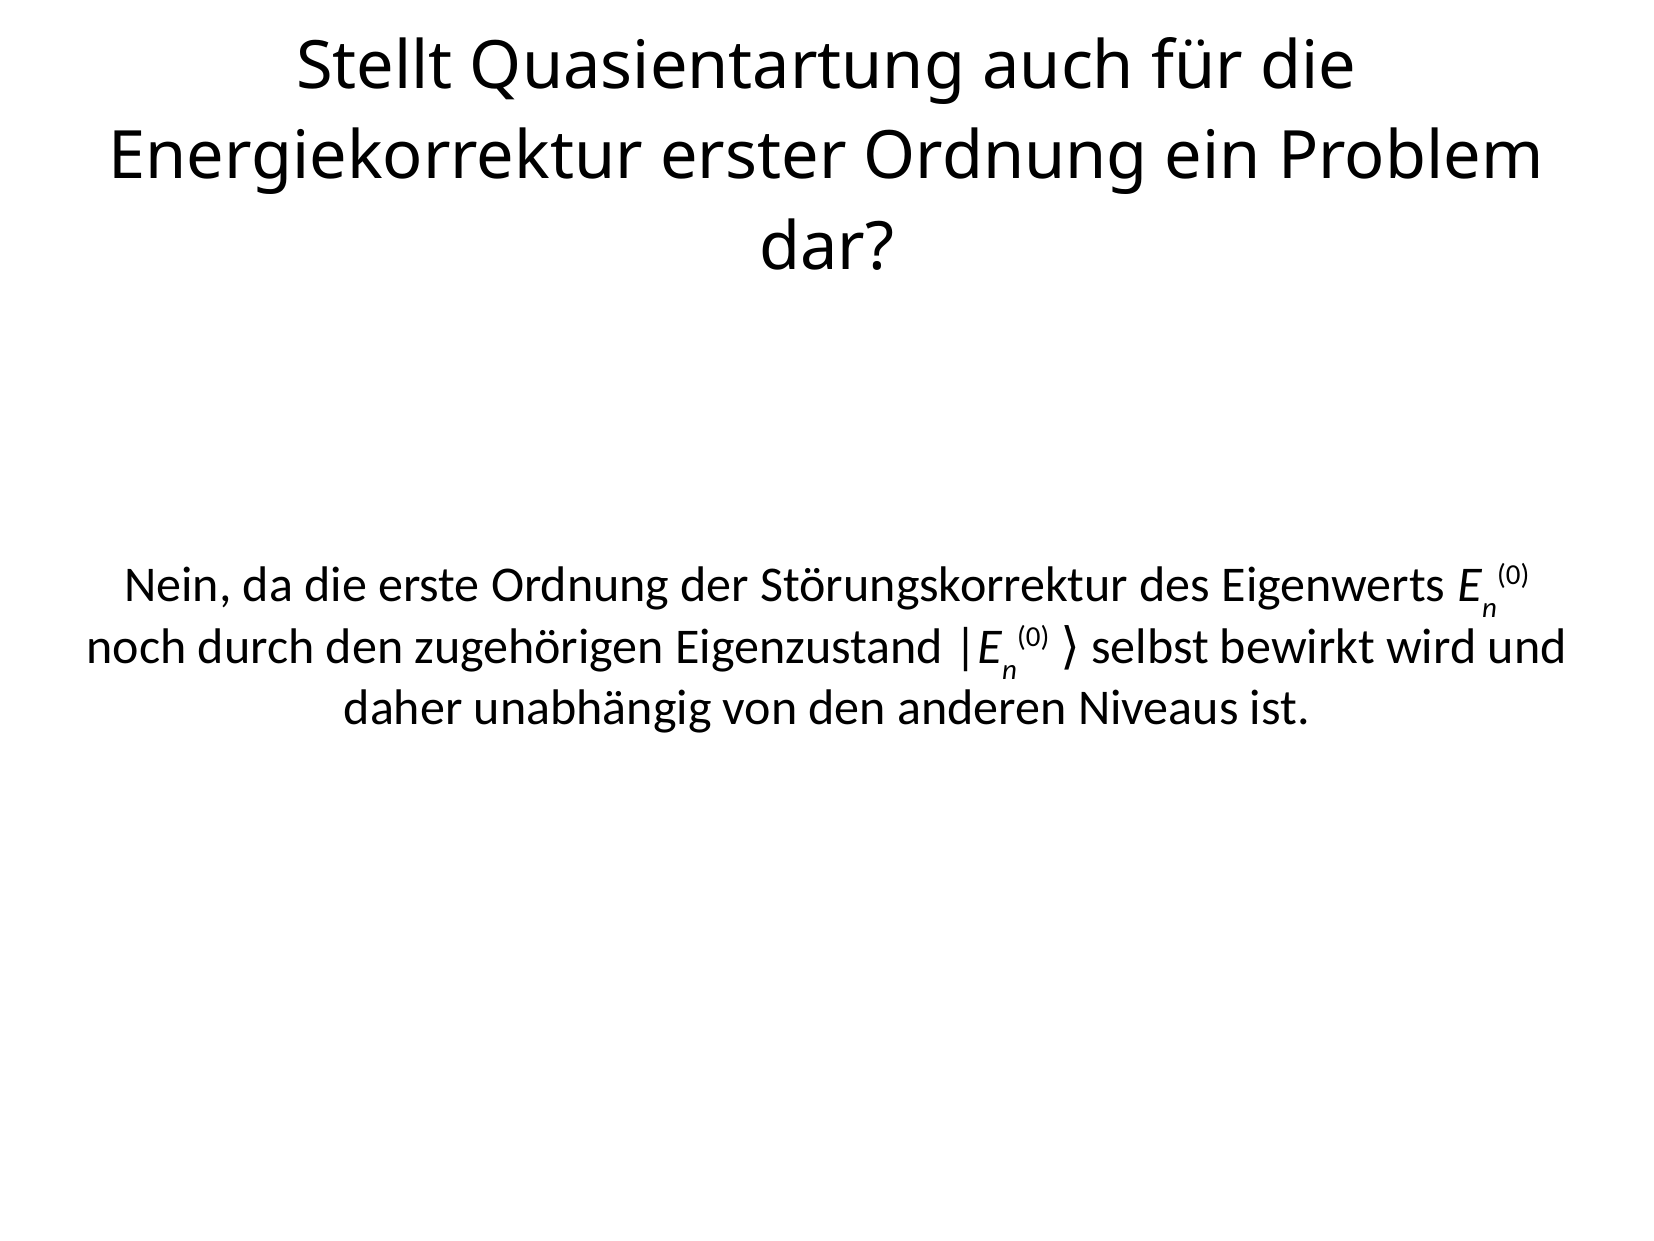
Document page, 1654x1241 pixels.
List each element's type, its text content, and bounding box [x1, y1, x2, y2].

title Stellt Quasientartung auch für die Energiekorrektur erster Ordnung ein Problem dar? [82, 49, 1571, 257]
subtitle Nein, da die erste Ordnung der Störungskorrektur des Eigenwerts En(0) noch durch den zugehörigen Eigenzustand |En(0) ⟩ selbst bewirkt wird und daher unabhängig von den anderen Niveaus ist. [82, 290, 1571, 1010]
